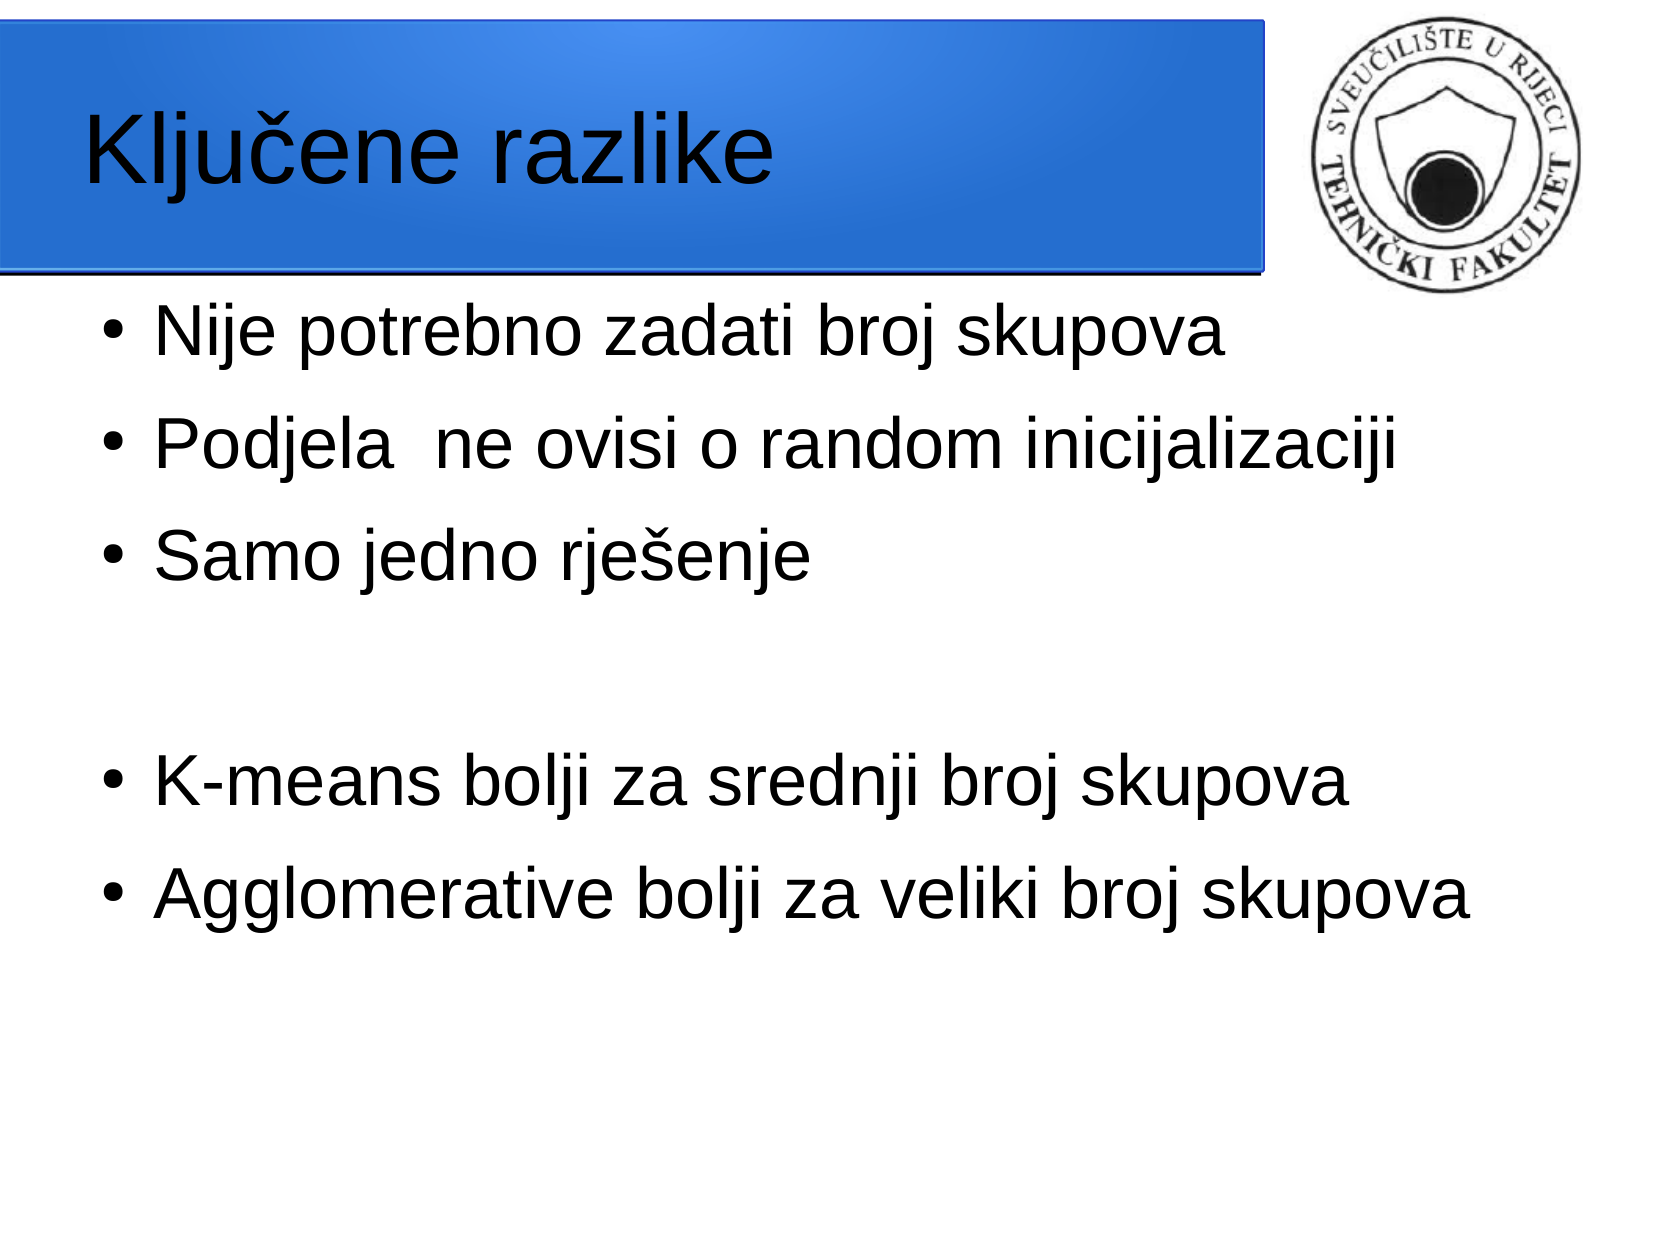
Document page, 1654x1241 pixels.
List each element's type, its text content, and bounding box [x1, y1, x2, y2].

title Ključene razlike [82, 47, 1235, 252]
picture [1277, 0, 1617, 298]
list Nije potrebno zadati broj skupova Podjela ne ovisi o random inicijalizaciji Samo jedno rješenje K-means bolji za srednji broj skupova Agglomerative bolji za veliki broj skupova [82, 290, 1571, 1010]
